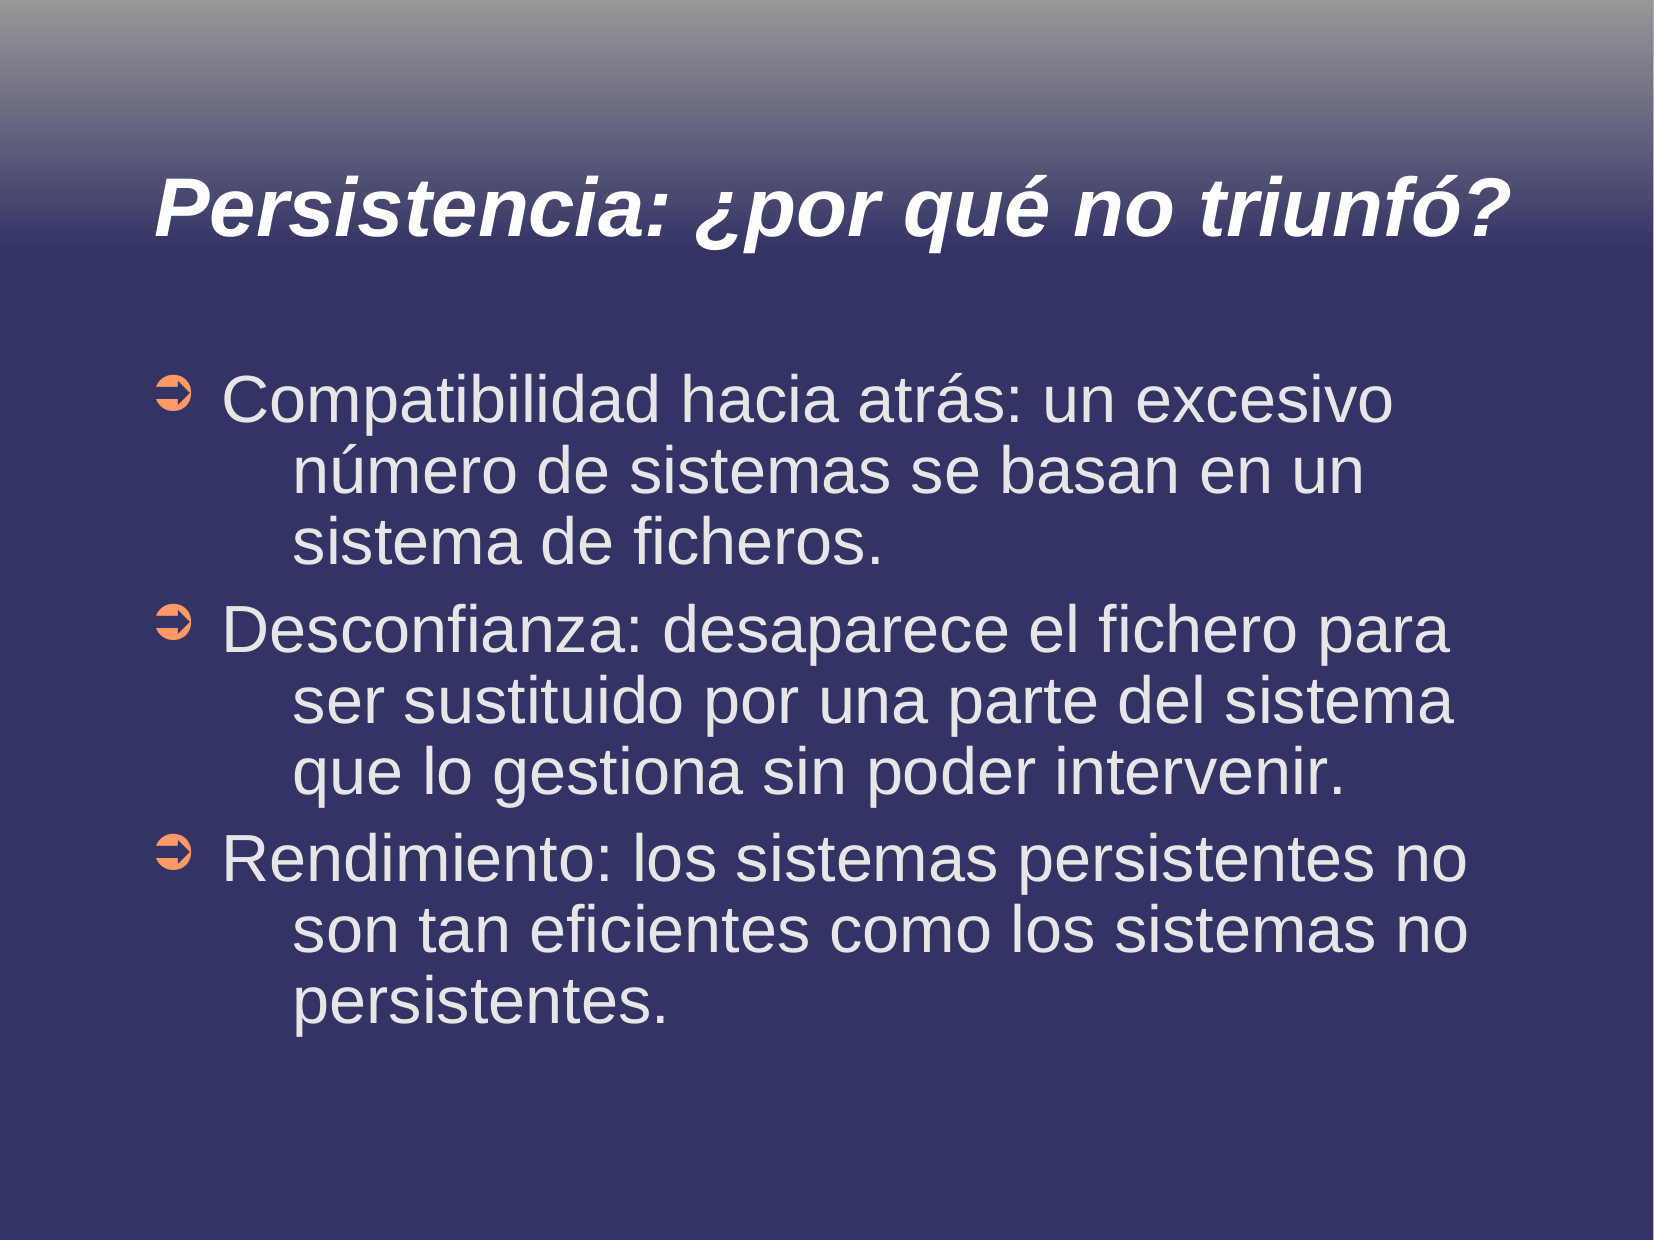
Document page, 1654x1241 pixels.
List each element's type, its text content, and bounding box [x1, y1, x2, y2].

list Compatibilidad hacia atrás: un excesivo número de sistemas se basan en un sistema de ficheros. Desconfianza: desaparece el fichero para ser sustituido por una parte del sistema que lo gestiona sin poder intervenir. Rendimiento: los sistemas persistentes no son tan eficientes como los sistemas no persistentes. [112, 358, 1556, 1167]
title Persistencia: ¿por qué no triunfó? [112, 92, 1556, 324]
